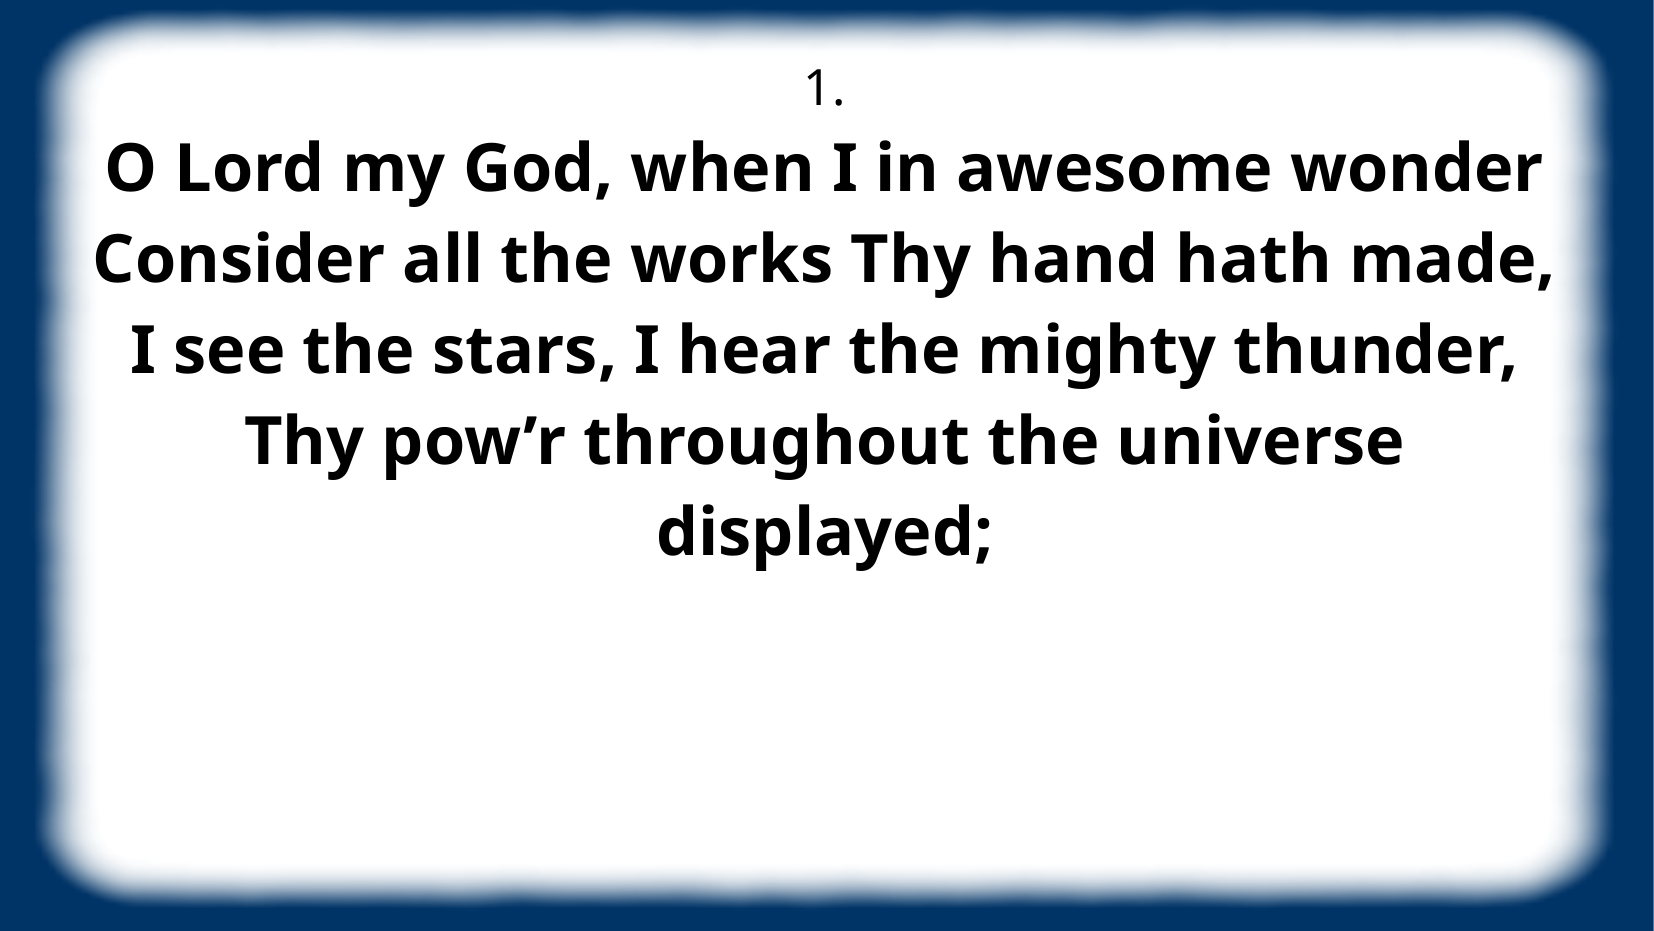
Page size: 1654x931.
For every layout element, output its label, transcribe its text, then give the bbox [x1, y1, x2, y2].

text_box 1. O Lord my God, when I in awesome wonder Consider all the works Thy hand hath made, I see the stars, I hear the mighty thunder, Thy pow’r throughout the universe displayed; [75, 45, 1576, 482]
picture [0, 0, 1654, 931]
